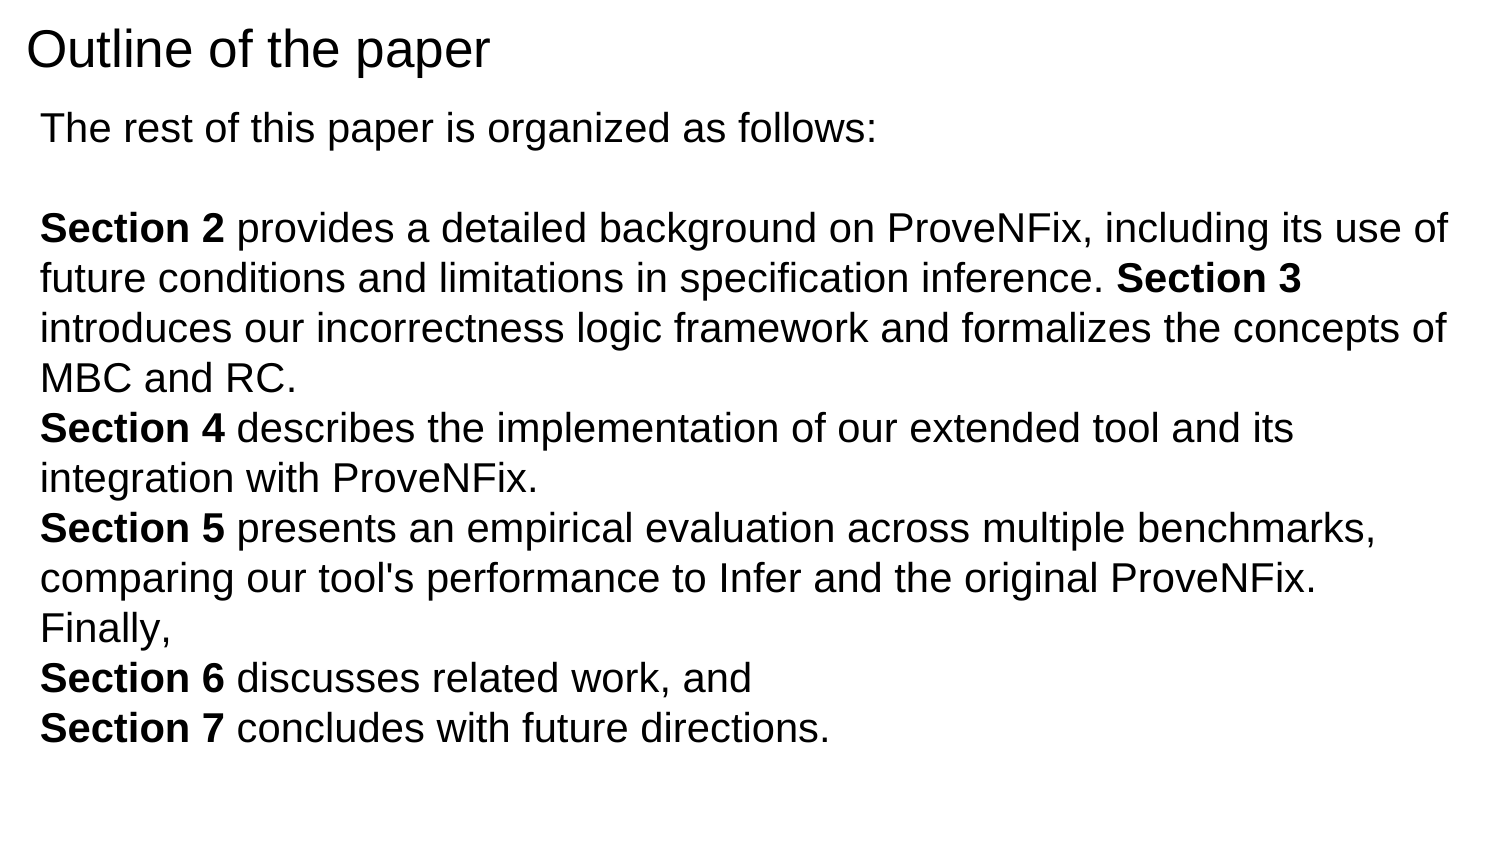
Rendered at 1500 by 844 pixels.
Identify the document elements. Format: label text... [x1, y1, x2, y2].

text_box The rest of this paper is organized as follows: Section 2 provides a detailed background on ProveNFix, including its use of future conditions and limitations in specification inference. Section 3 introduces our incorrectness logic framework and formalizes the concepts of MBC and RC. Section 4 describes the implementation of our extended tool and its integration with ProveNFix. Section 5 presents an empirical evaluation across multiple benchmarks, comparing our tool's performance to Infer and the original ProveNFix. Finally, Section 6 discusses related work, and Section 7 concludes with future directions. [24, 93, 1475, 765]
title Outline of the paper [11, 0, 1409, 94]
